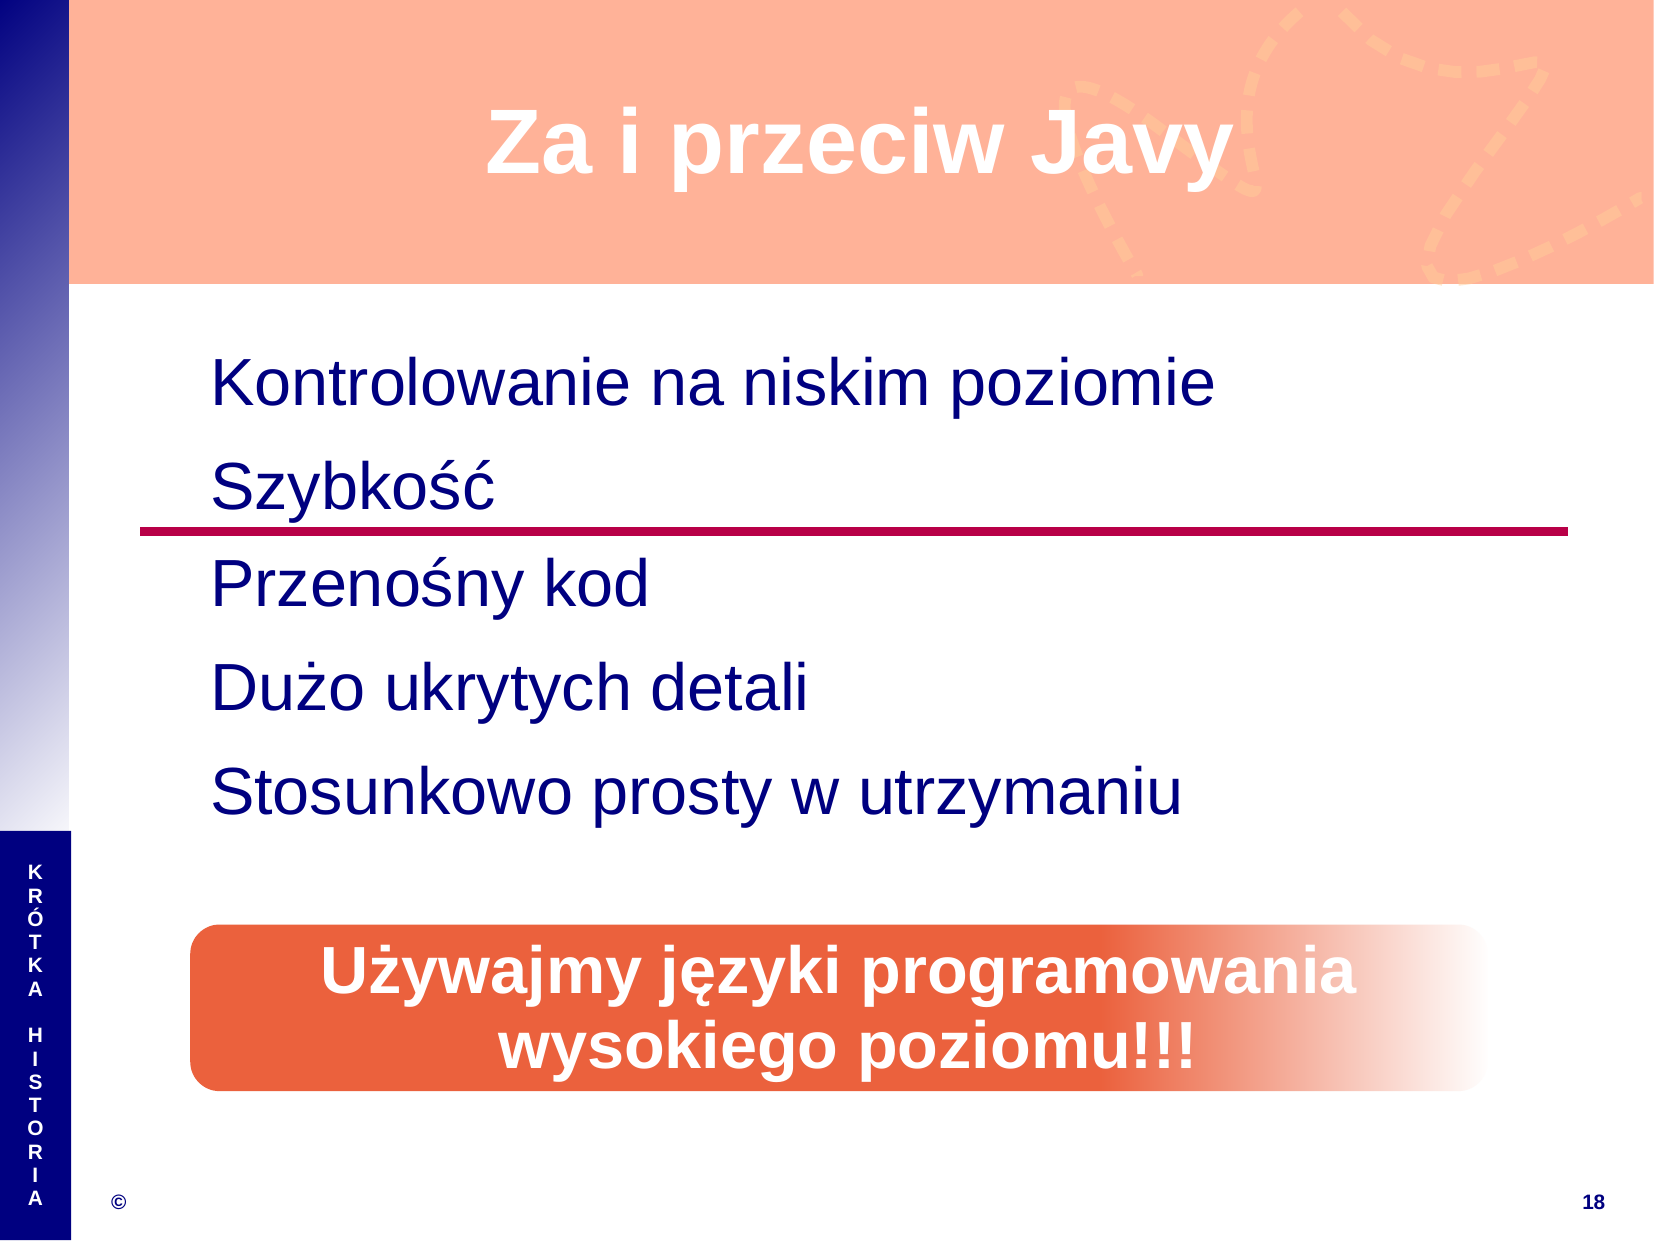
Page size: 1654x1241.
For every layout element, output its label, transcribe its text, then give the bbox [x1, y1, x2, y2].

list Przenośny kod Dużo ukrytych detali Stosunkowo prosty w utrzymaniu [192, 545, 1605, 837]
list Kontrolowanie na niskim poziomie Szybkość [192, 344, 1605, 532]
title Za i przeciw Javy [104, 37, 1617, 246]
text_box Używajmy języki programowania wysokiego poziomu!!! [190, 924, 1488, 1092]
text_box K R Ó T K A H I S T O R I A [0, 830, 71, 1241]
